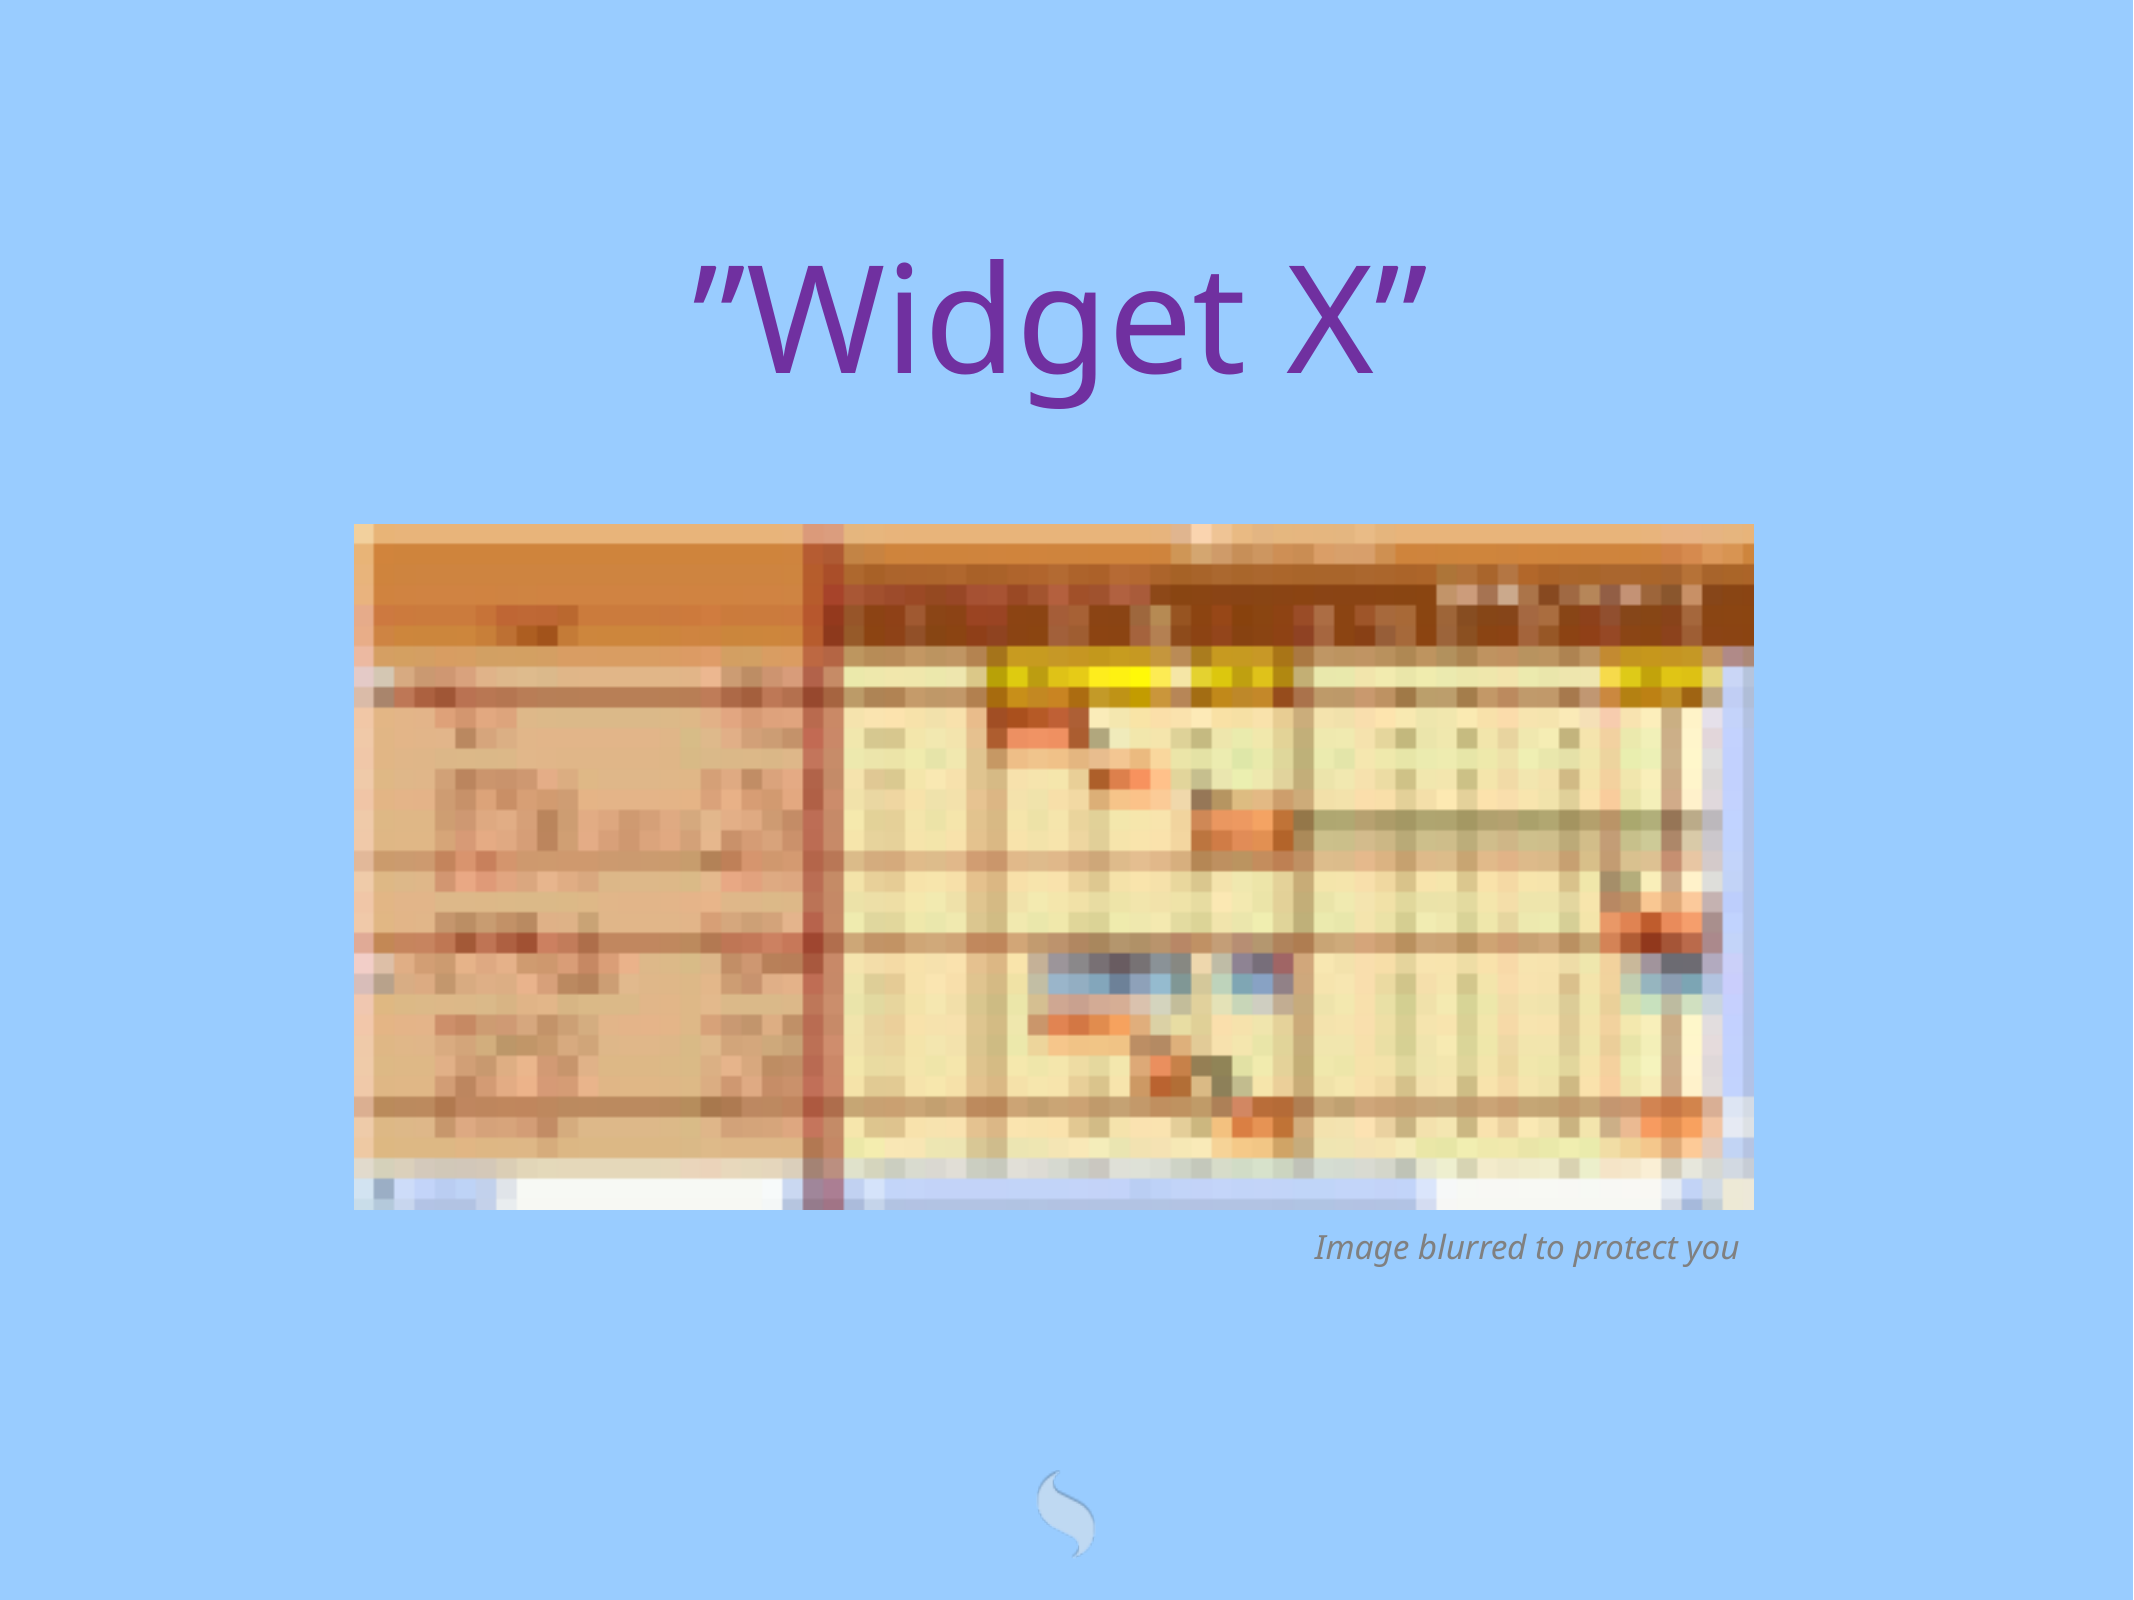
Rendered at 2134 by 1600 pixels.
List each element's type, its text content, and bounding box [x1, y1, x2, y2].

picture [354, 524, 1754, 1210]
picture [1035, 1470, 1098, 1561]
text_box Image blurred to protect you [1300, 1218, 1756, 1274]
text_box ”Widget X” [354, 174, 1767, 413]
